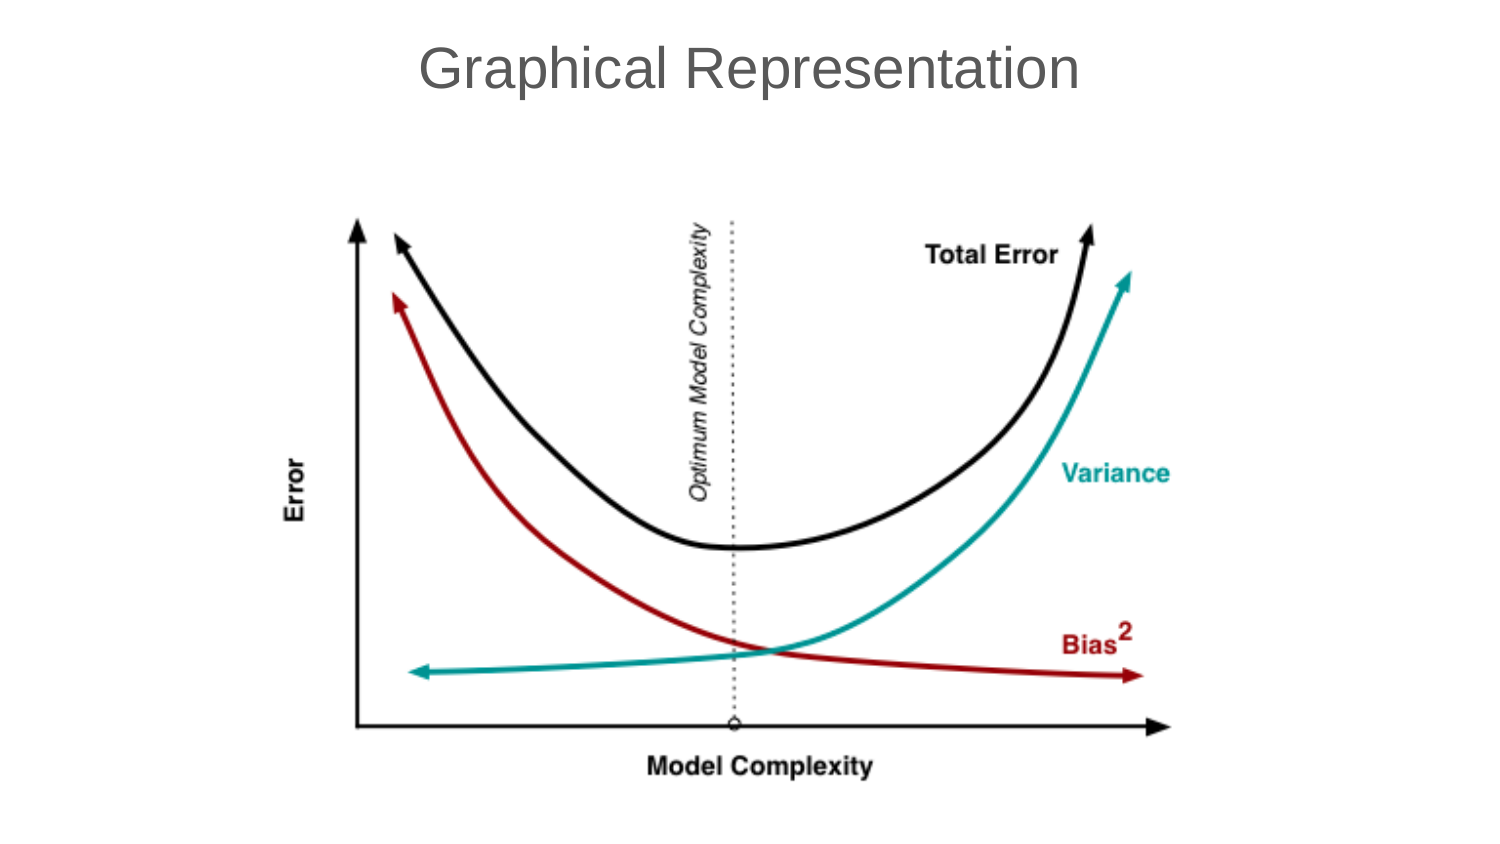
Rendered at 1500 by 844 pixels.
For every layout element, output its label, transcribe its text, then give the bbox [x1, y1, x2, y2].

picture [262, 176, 1203, 790]
subtitle Graphical Representation [51, 14, 1449, 145]
